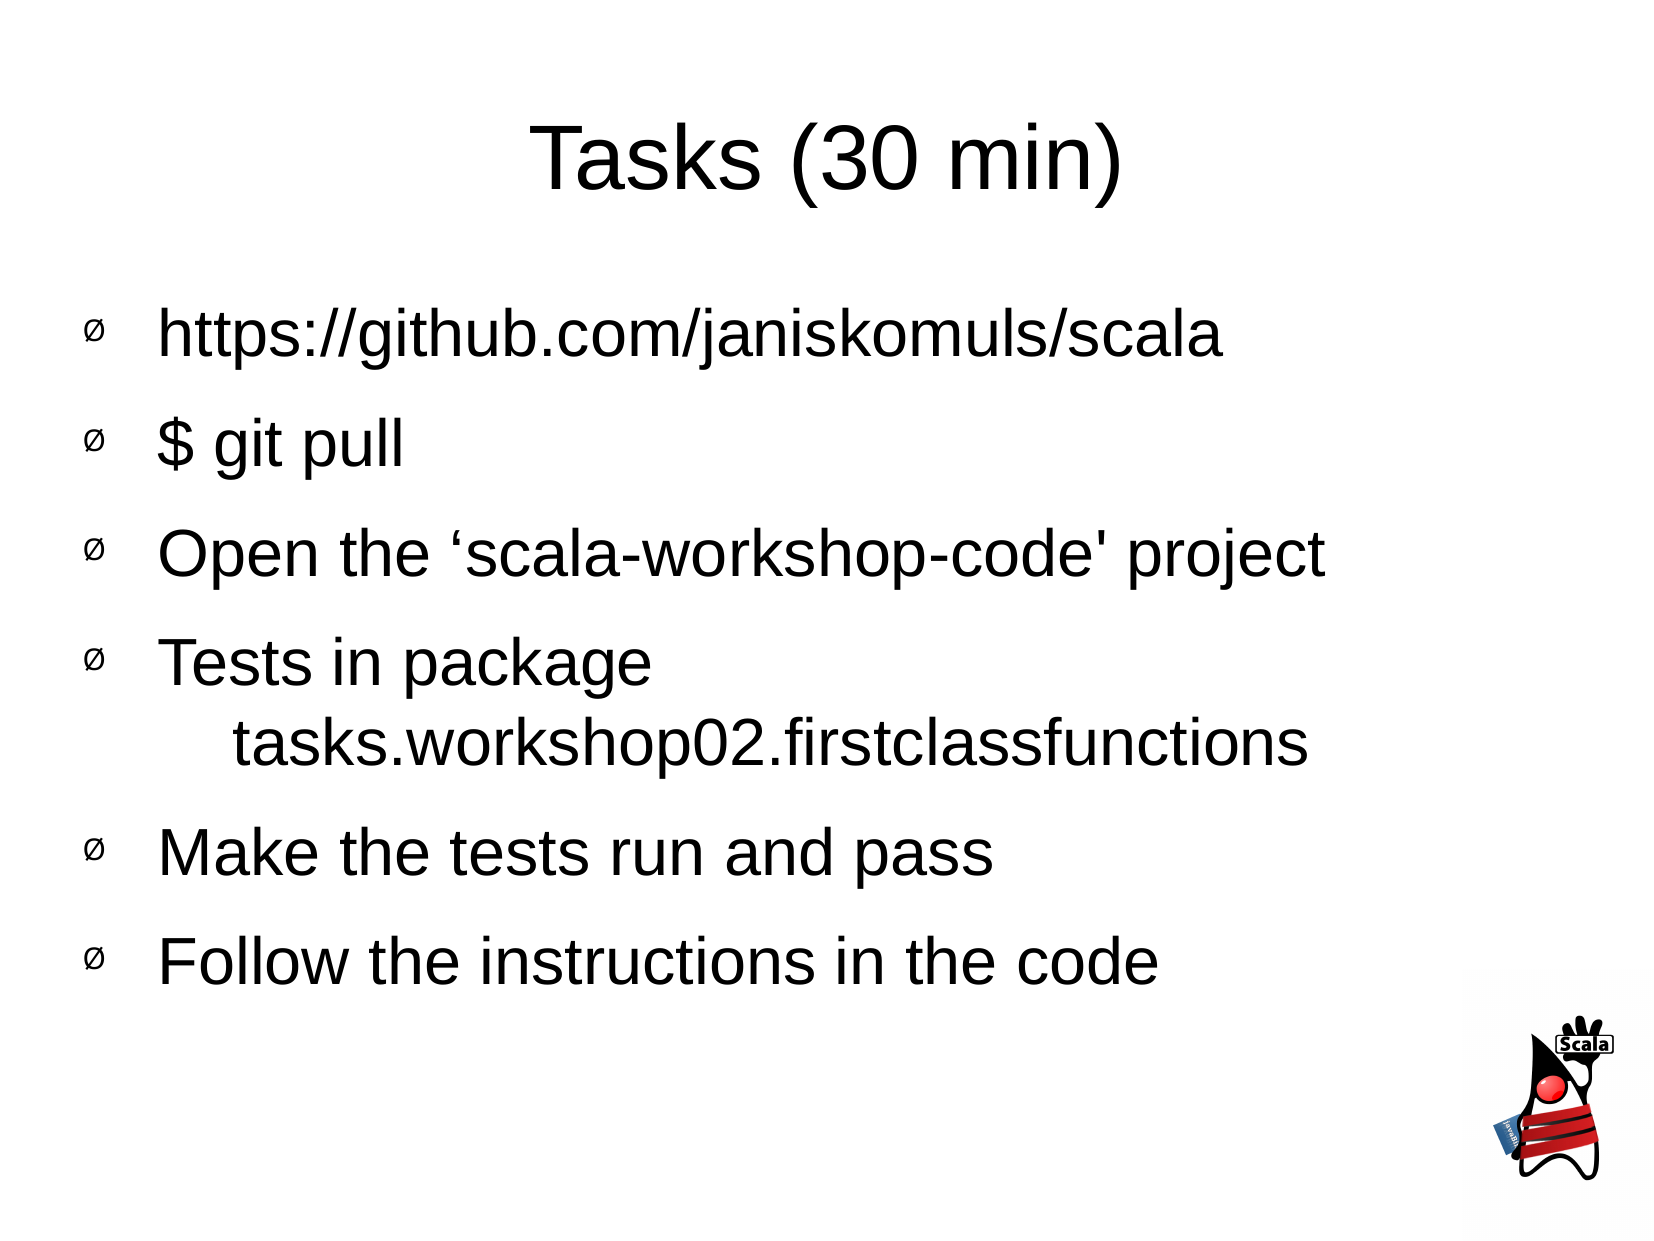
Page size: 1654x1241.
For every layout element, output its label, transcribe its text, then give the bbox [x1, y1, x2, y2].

title Tasks (30 min) [82, 97, 1571, 209]
list https://github.com/janiskomuls/scala $ git pull Open the ‘scala-workshop-code' project Tests in package tasks.workshop02.firstclassfunctions Make the tests run and pass Follow the instructions in the code [82, 290, 1571, 1109]
